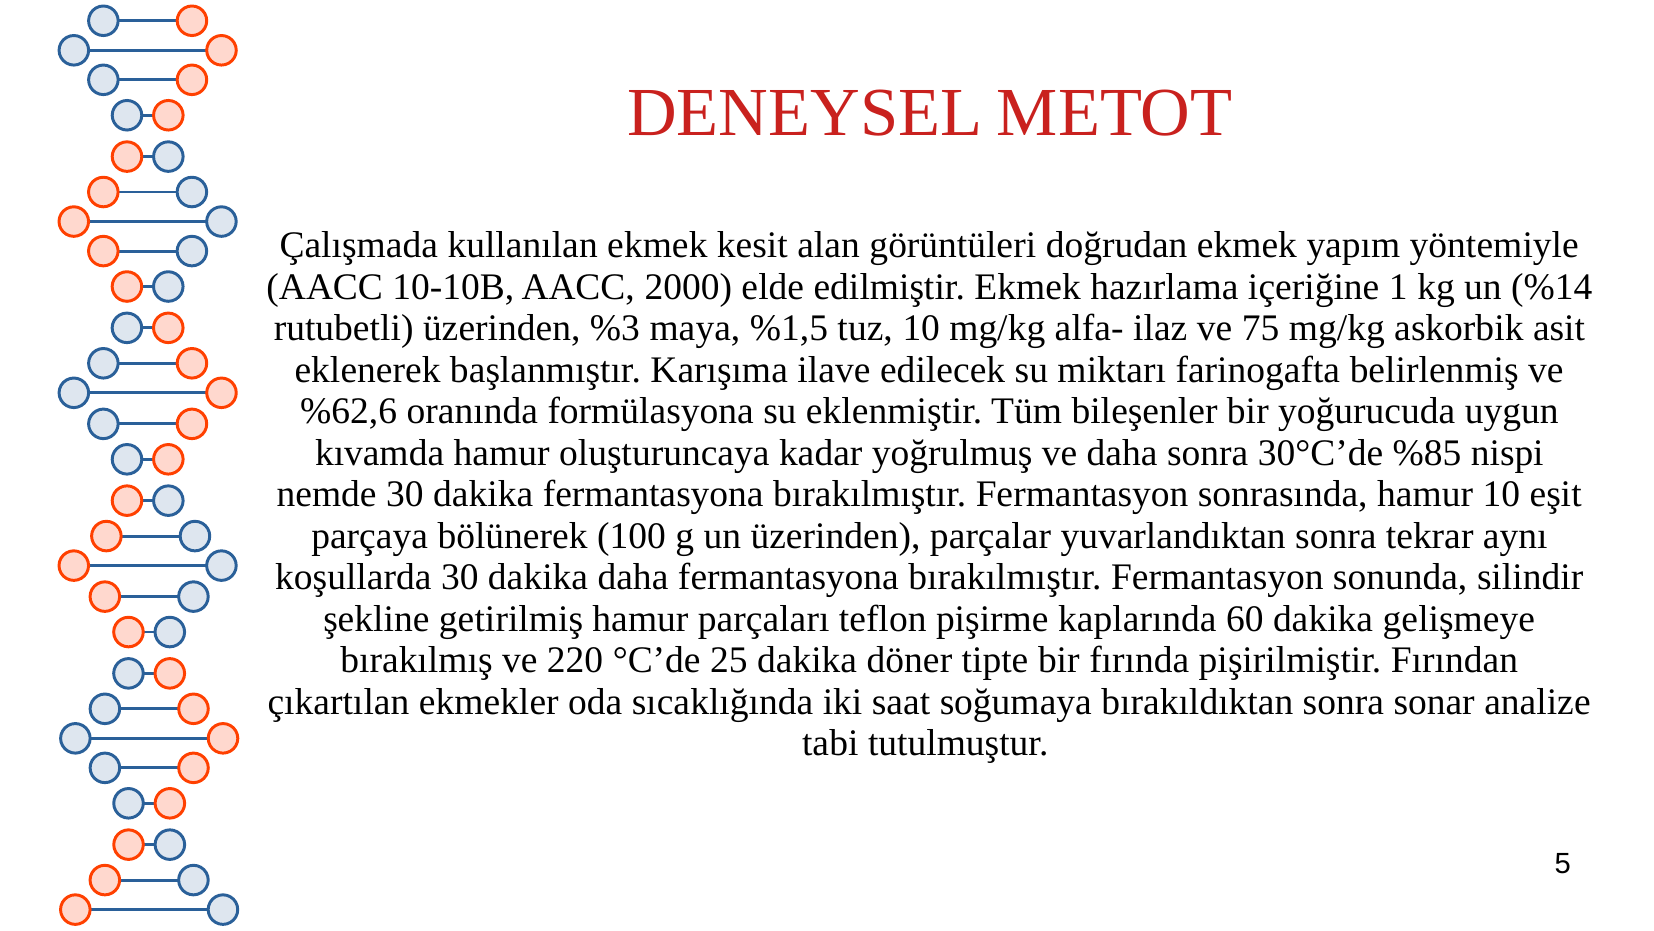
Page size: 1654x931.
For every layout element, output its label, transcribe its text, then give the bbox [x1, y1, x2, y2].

subtitle Çalışmada kullanılan ekmek kesit alan görüntüleri doğrudan ekmek yapım yöntemiyle (AACC 10-10B, AACC, 2000) elde edilmiştir. Ekmek hazırlama içeriğine 1 kg un (%14 rutubetli) üzerinden, %3 maya, %1,5 tuz, 10 mg/kg alfa- ilaz ve 75 mg/kg askorbik asit eklenerek başlanmıştır. Karışıma ilave edilecek su miktarı farinogafta belirlenmiş ve %62,6 oranında formülasyona su eklenmiştir. Tüm bileşenler bir yoğurucuda uygun kıvamda hamur oluşturuncaya kadar yoğrulmuş ve daha sonra 30°C’de %85 nispi nemde 30 dakika fermantasyona bırakılmıştır. Fermantasyon sonrasında, hamur 10 eşit parçaya bölünerek (100 g un üzerinden), parçalar yuvarlandıktan sonra tekrar aynı koşullarda 30 dakika daha fermantasyona bırakılmıştır. Fermantasyon sonunda, silindir şekline getirilmiş hamur parçaları teflon pişirme kaplarında 60 dakika gelişmeye bırakılmış ve 220 °C’de 25 dakika döner tipte bir fırında pişirilmiştir. Fırından çıkartılan ekmekler oda sıcaklığında iki saat soğumaya bırakıldıktan sonra sonar analize tabi tutulmuştur. [265, 224, 1595, 764]
title DENEYSEL METOT [265, 35, 1595, 189]
